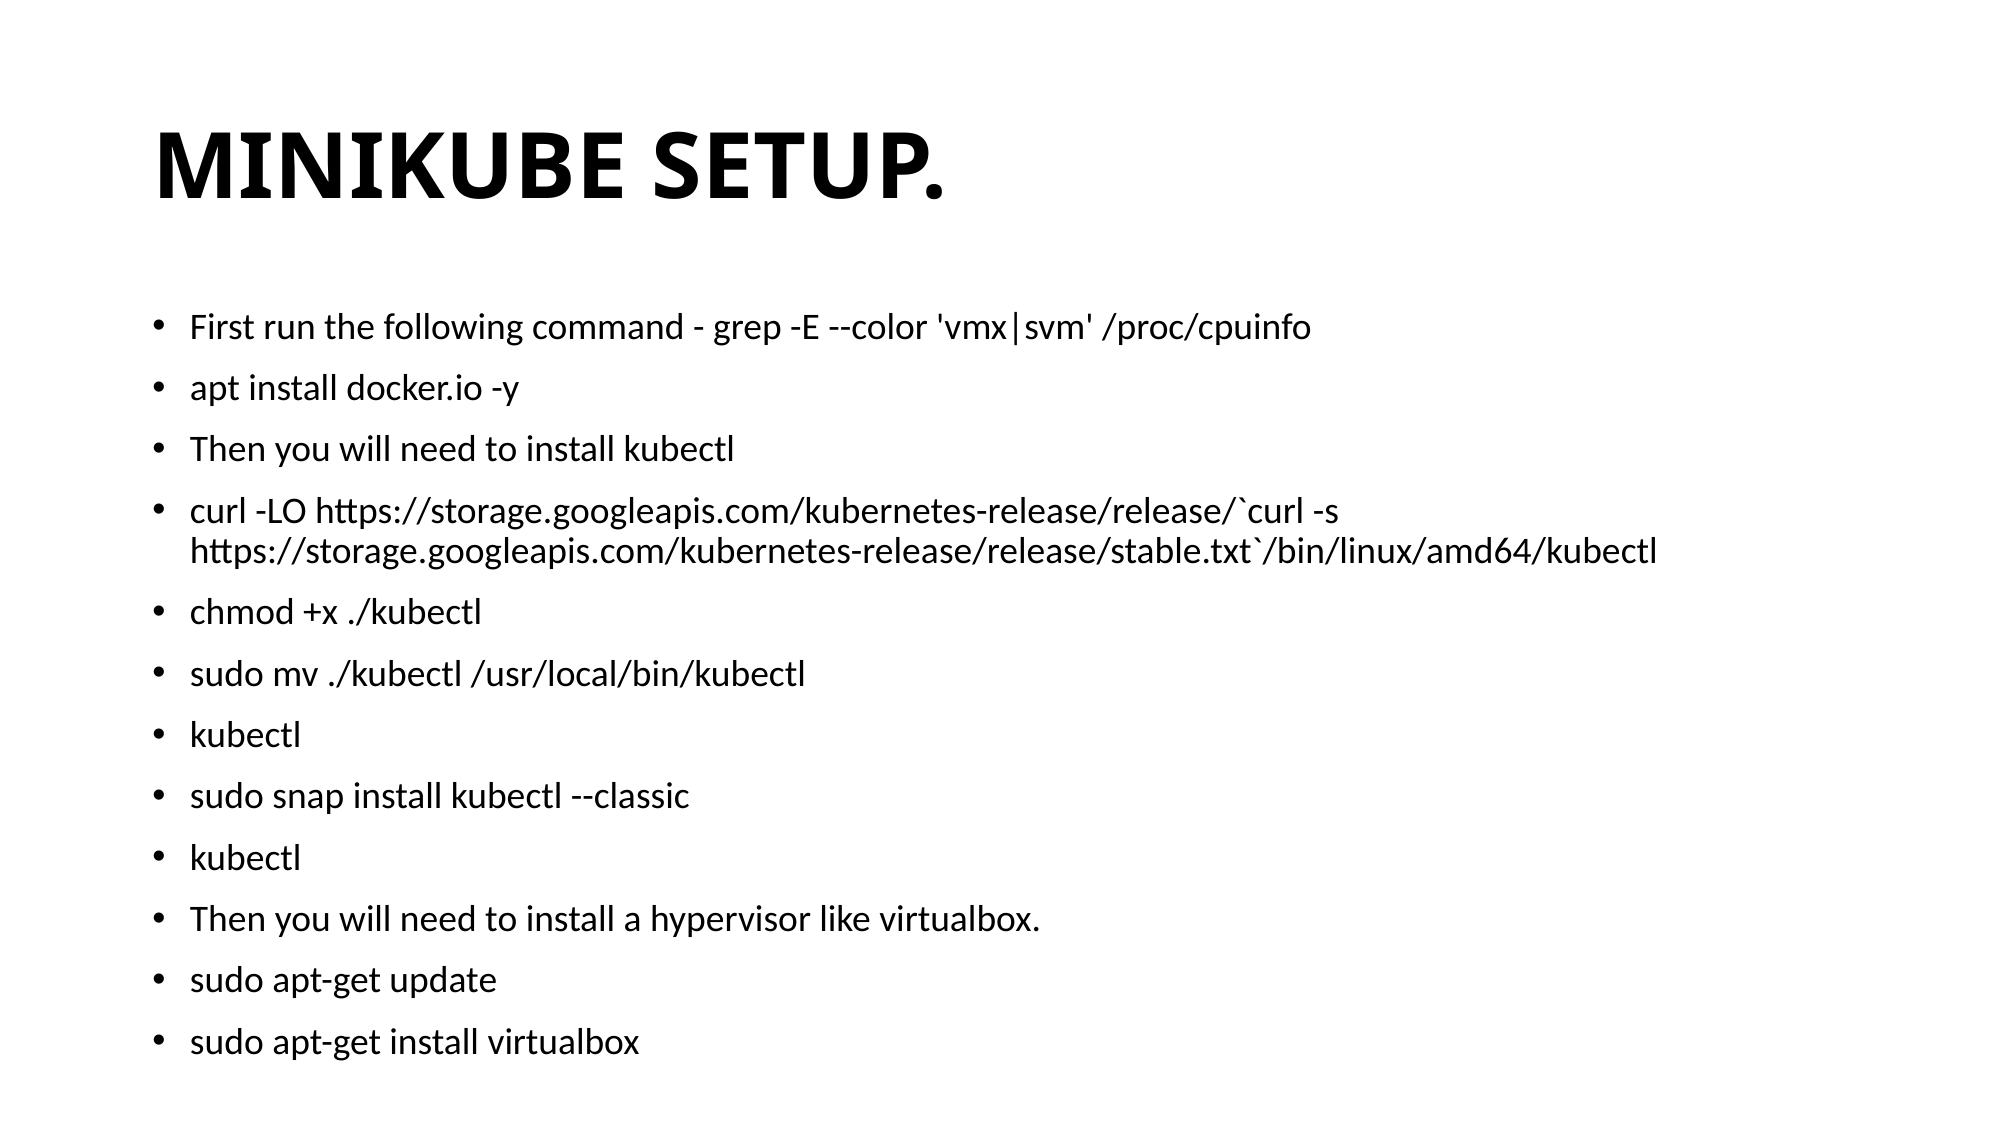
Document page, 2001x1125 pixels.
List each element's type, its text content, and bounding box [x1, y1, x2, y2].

list First run the following command - grep -E --color 'vmx|svm' /proc/cpuinfo apt install docker.io -y Then you will need to install kubectl curl -LO https://storage.googleapis.com/kubernetes-release/release/`curl -s https://storage.googleapis.com/kubernetes-release/release/stable.txt`/bin/linux/amd64/kubectl chmod +x ./kubectl sudo mv ./kubectl /usr/local/bin/kubectl kubectl sudo snap install kubectl --classic kubectl Then you will need to install a hypervisor like virtualbox. sudo apt-get update sudo apt-get install virtualbox [137, 299, 1863, 1014]
title MINIKUBE SETUP. [137, 59, 1863, 278]
